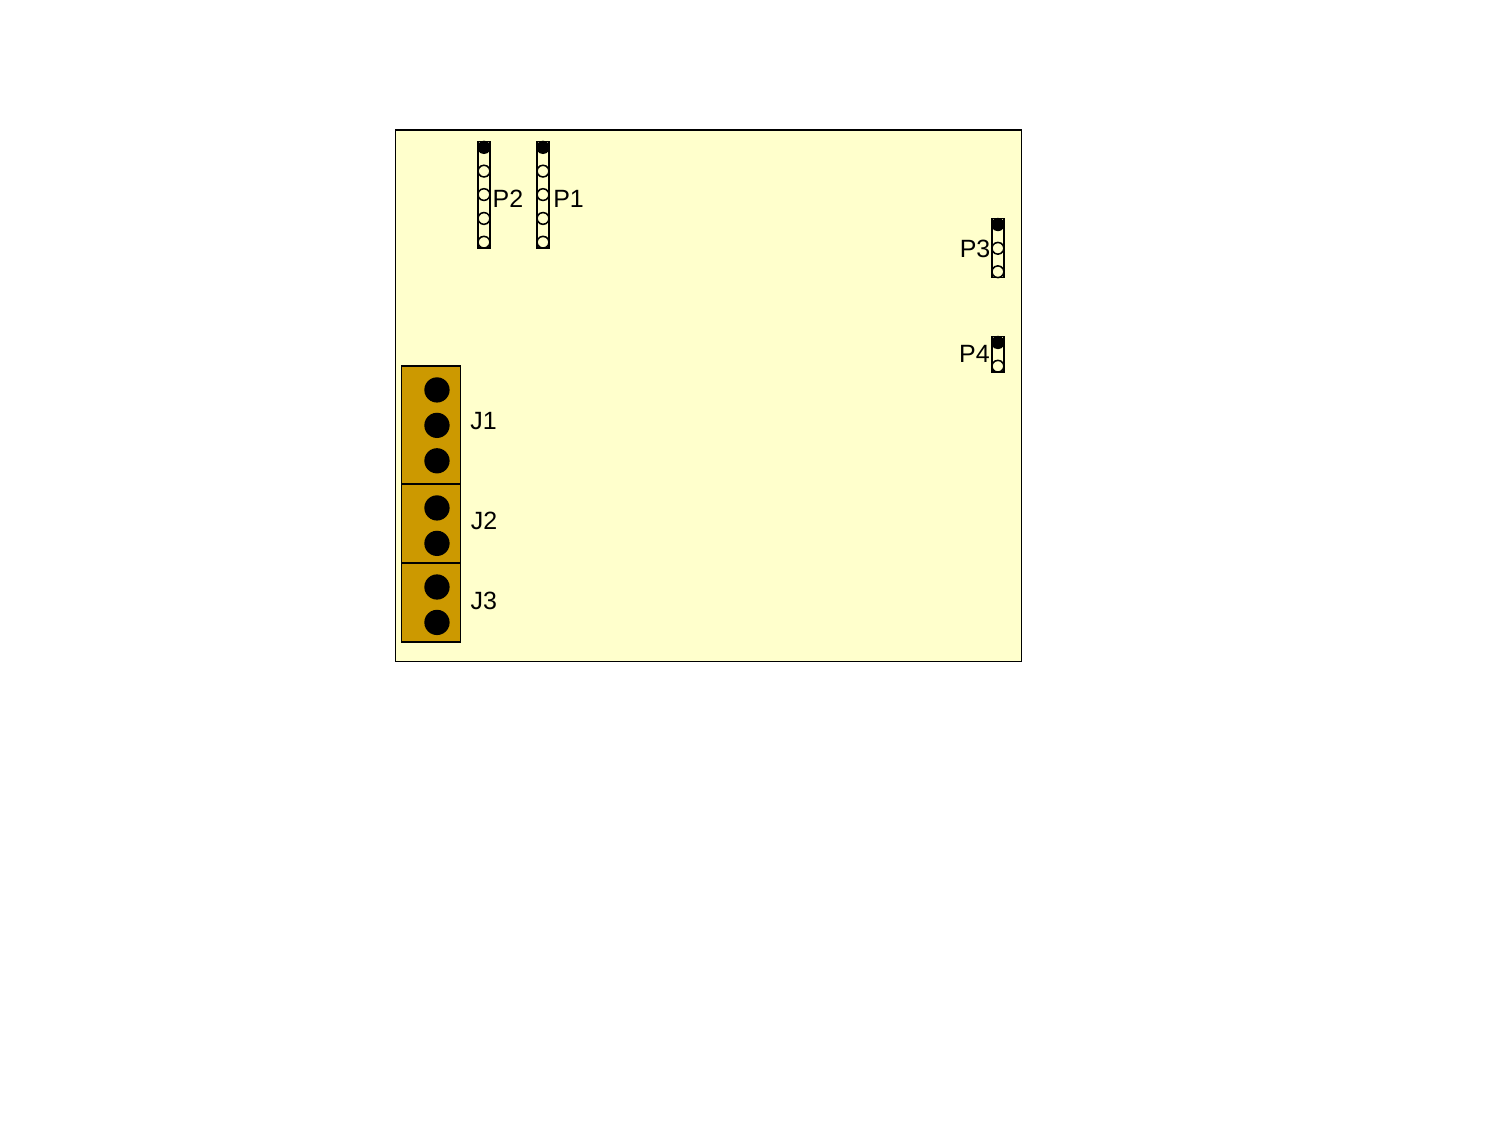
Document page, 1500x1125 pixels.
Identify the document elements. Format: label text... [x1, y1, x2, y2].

text_box P4 [944, 332, 1006, 378]
text_box J2 [456, 499, 510, 544]
text_box J1 [455, 399, 509, 444]
text_box P1 [538, 176, 600, 222]
text_box P3 [945, 227, 1006, 272]
text_box [395, 129, 1022, 662]
text_box J3 [455, 579, 509, 624]
text_box P2 [477, 176, 538, 222]
